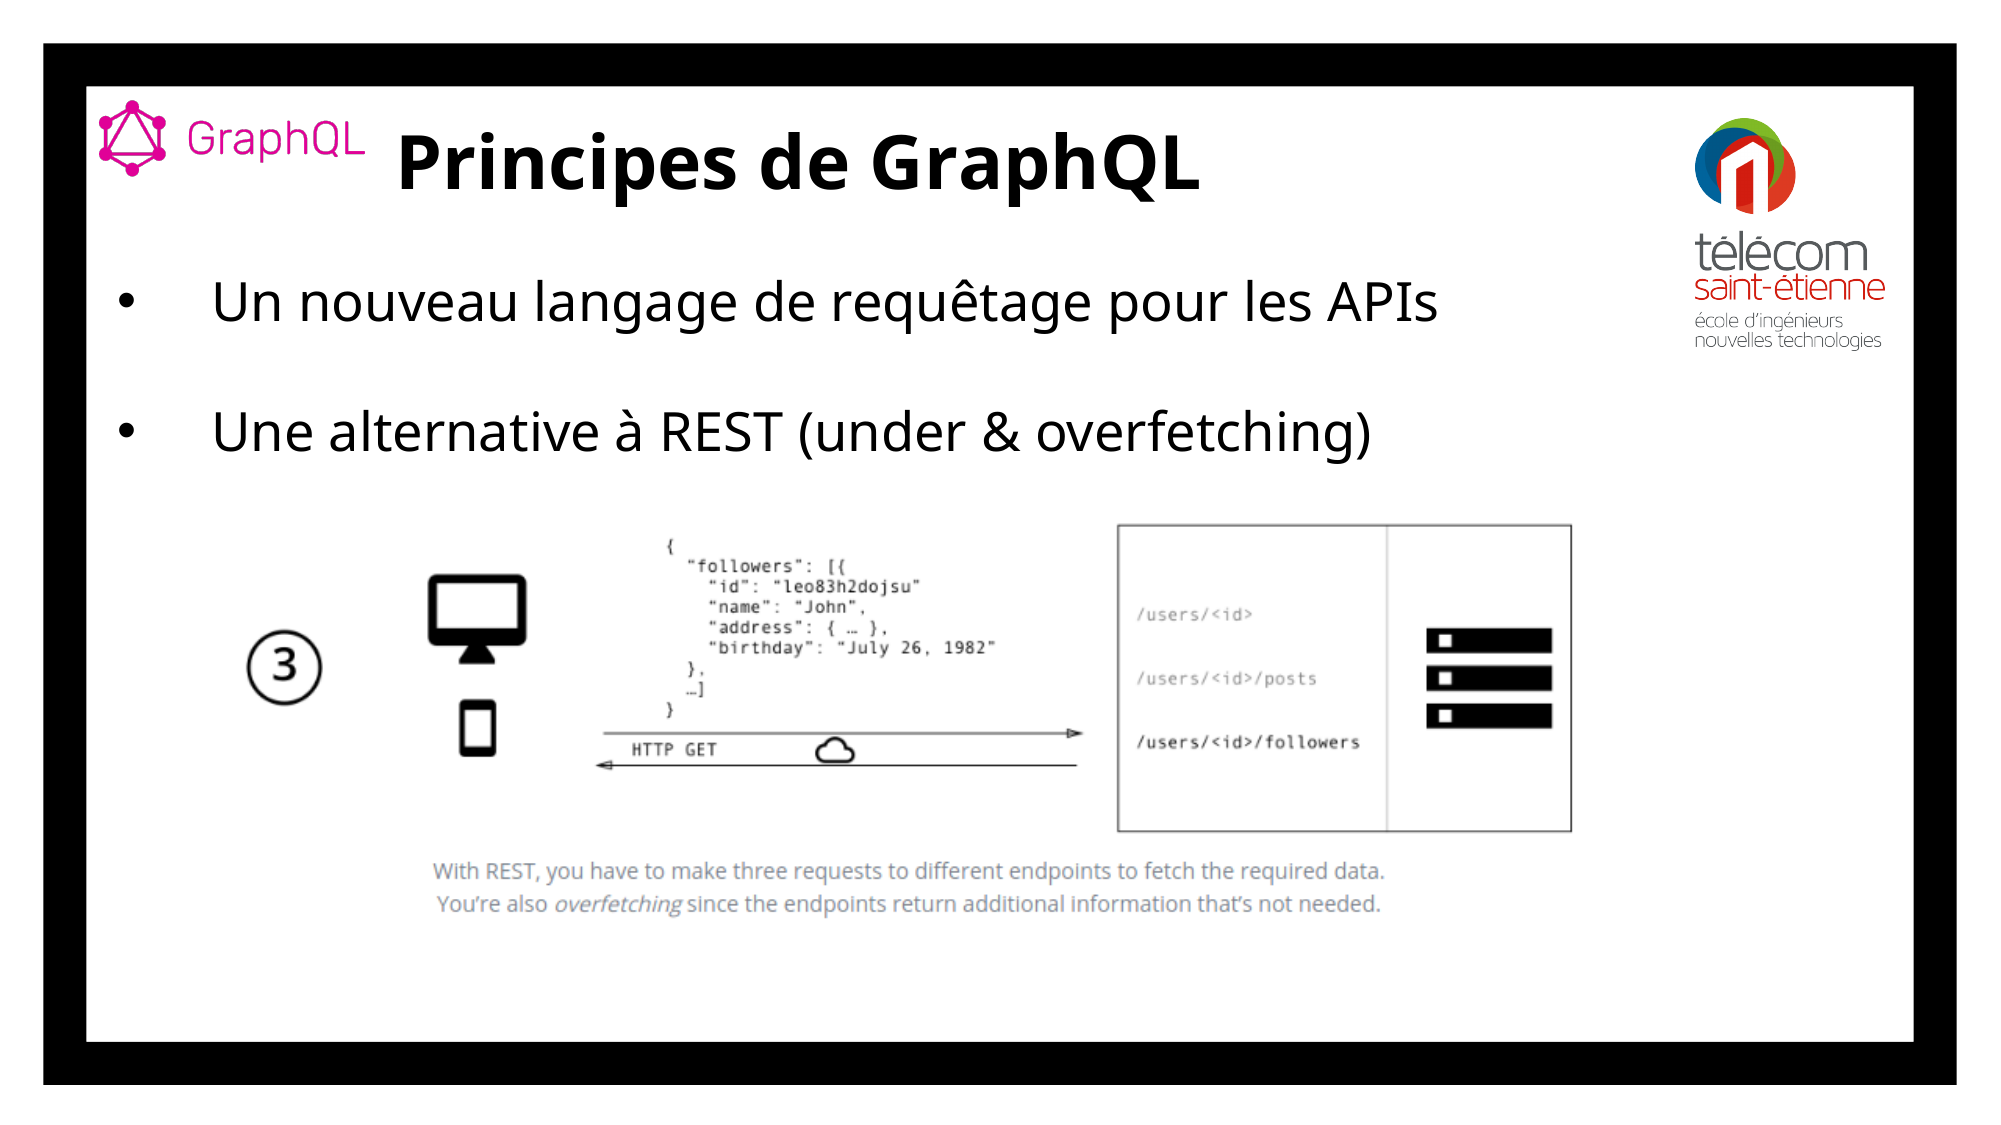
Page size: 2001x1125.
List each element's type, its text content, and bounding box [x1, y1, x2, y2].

picture [94, 99, 367, 178]
picture [1695, 118, 1885, 351]
title Principes de GraphQL [375, 94, 1855, 259]
text_box Un nouveau langage de requêtage pour les APIs Une alternative à REST (under & overfetching) [102, 259, 1808, 730]
picture [212, 505, 1677, 945]
